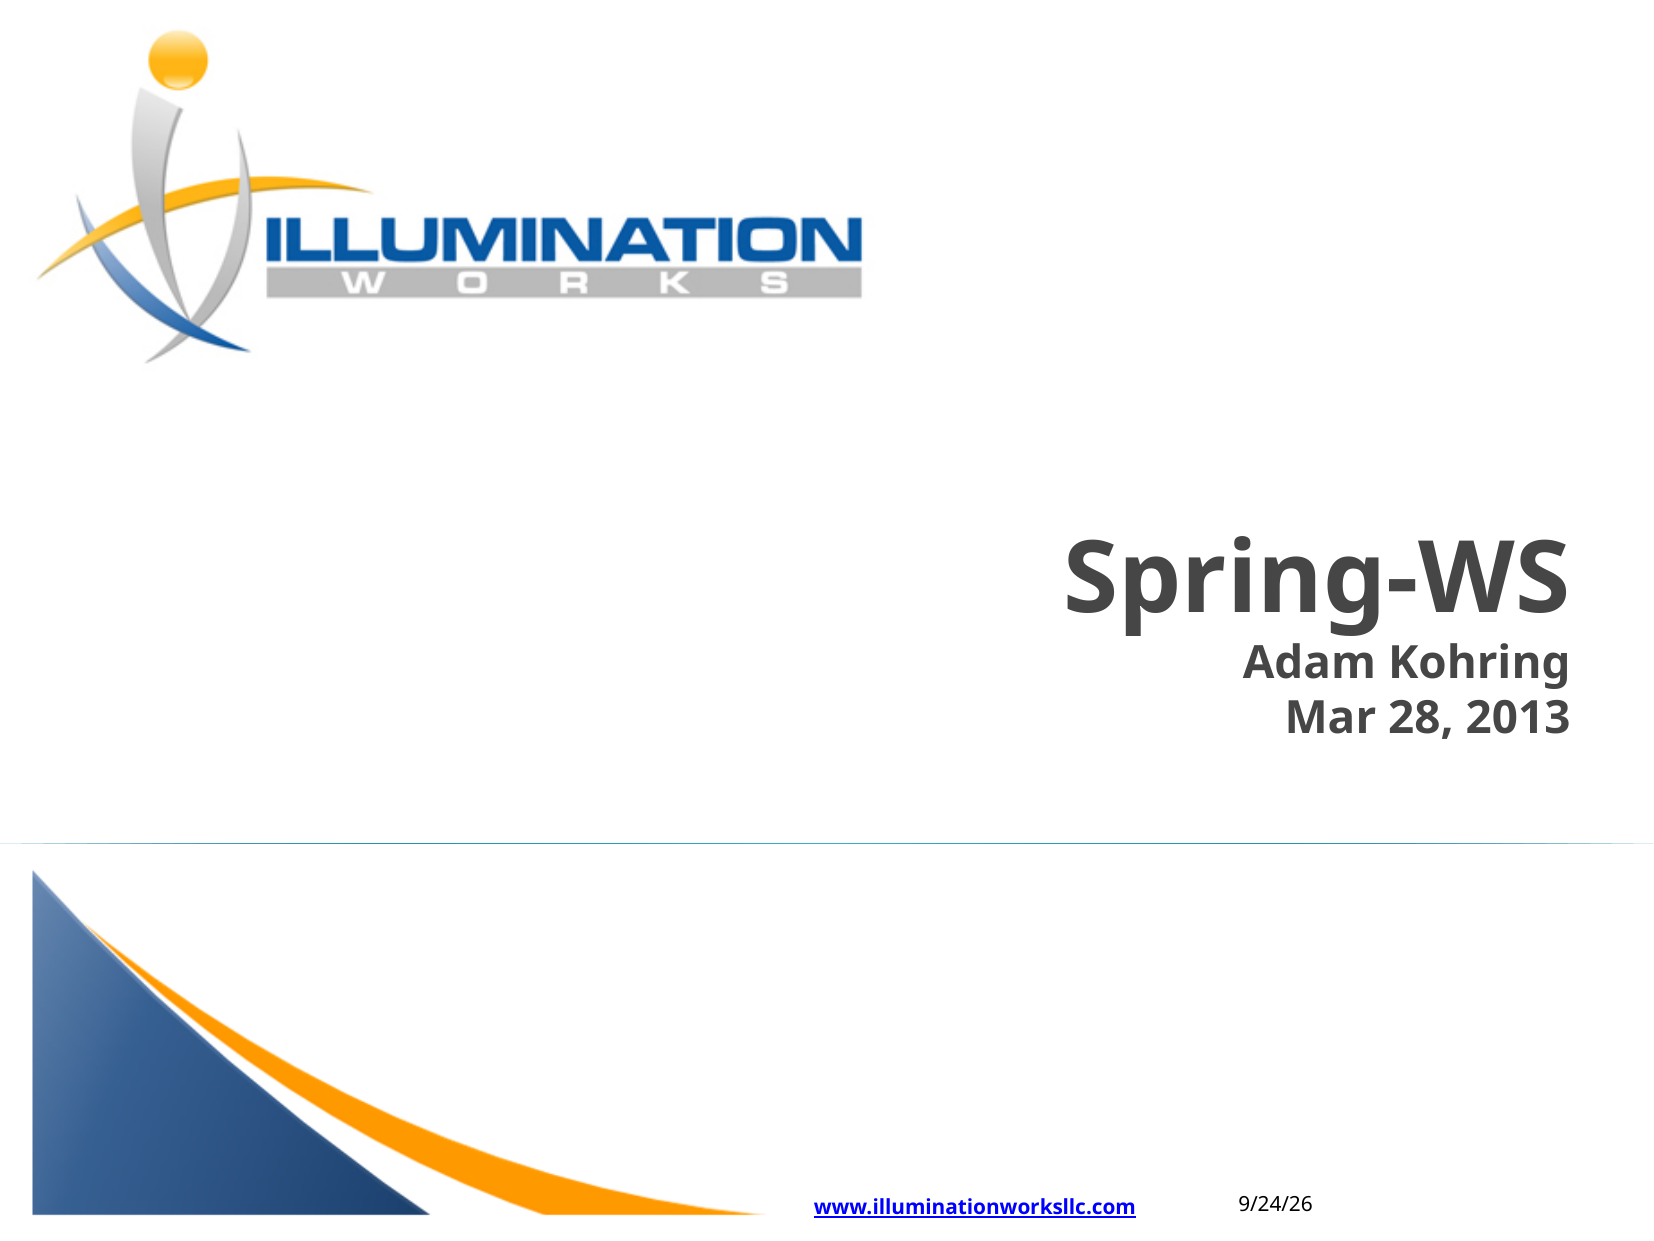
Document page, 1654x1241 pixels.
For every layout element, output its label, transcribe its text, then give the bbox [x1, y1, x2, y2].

picture [0, 839, 767, 1221]
title Spring-WS Adam Kohring Mar 28, 2013 [180, 315, 1586, 751]
picture [0, 0, 896, 398]
